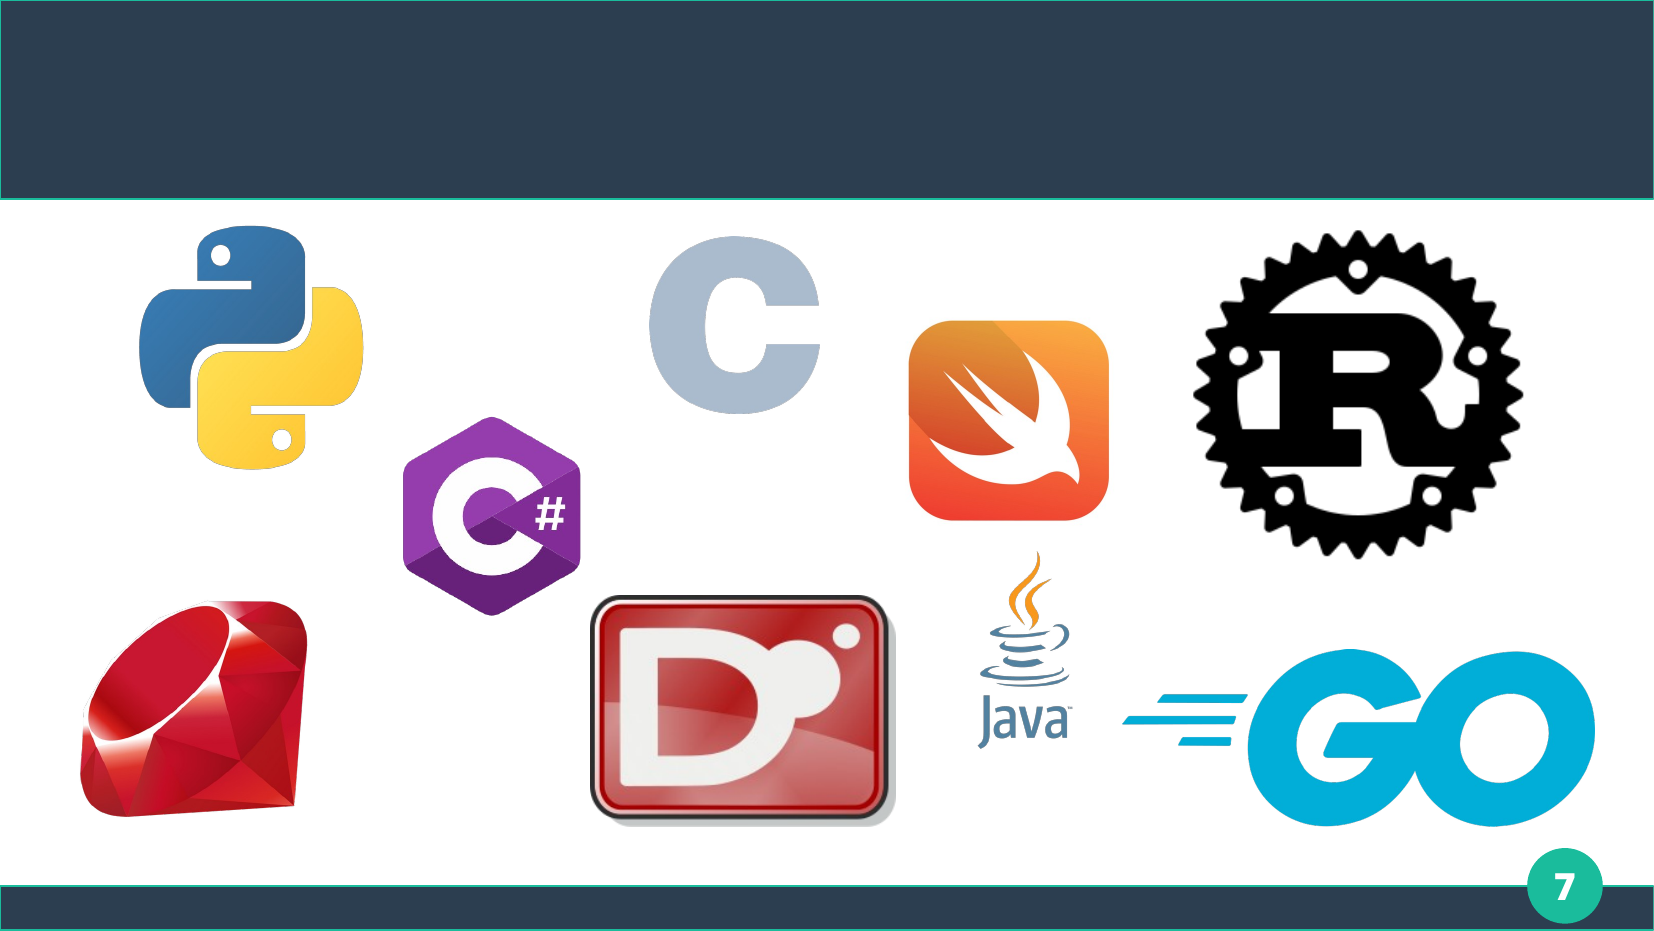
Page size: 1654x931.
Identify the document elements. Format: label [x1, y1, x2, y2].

picture [70, 590, 317, 827]
picture [1460, 694, 1548, 783]
picture [1502, 744, 1595, 827]
picture [1333, 773, 1483, 827]
picture [47, 222, 1525, 827]
picture [1297, 649, 1595, 782]
